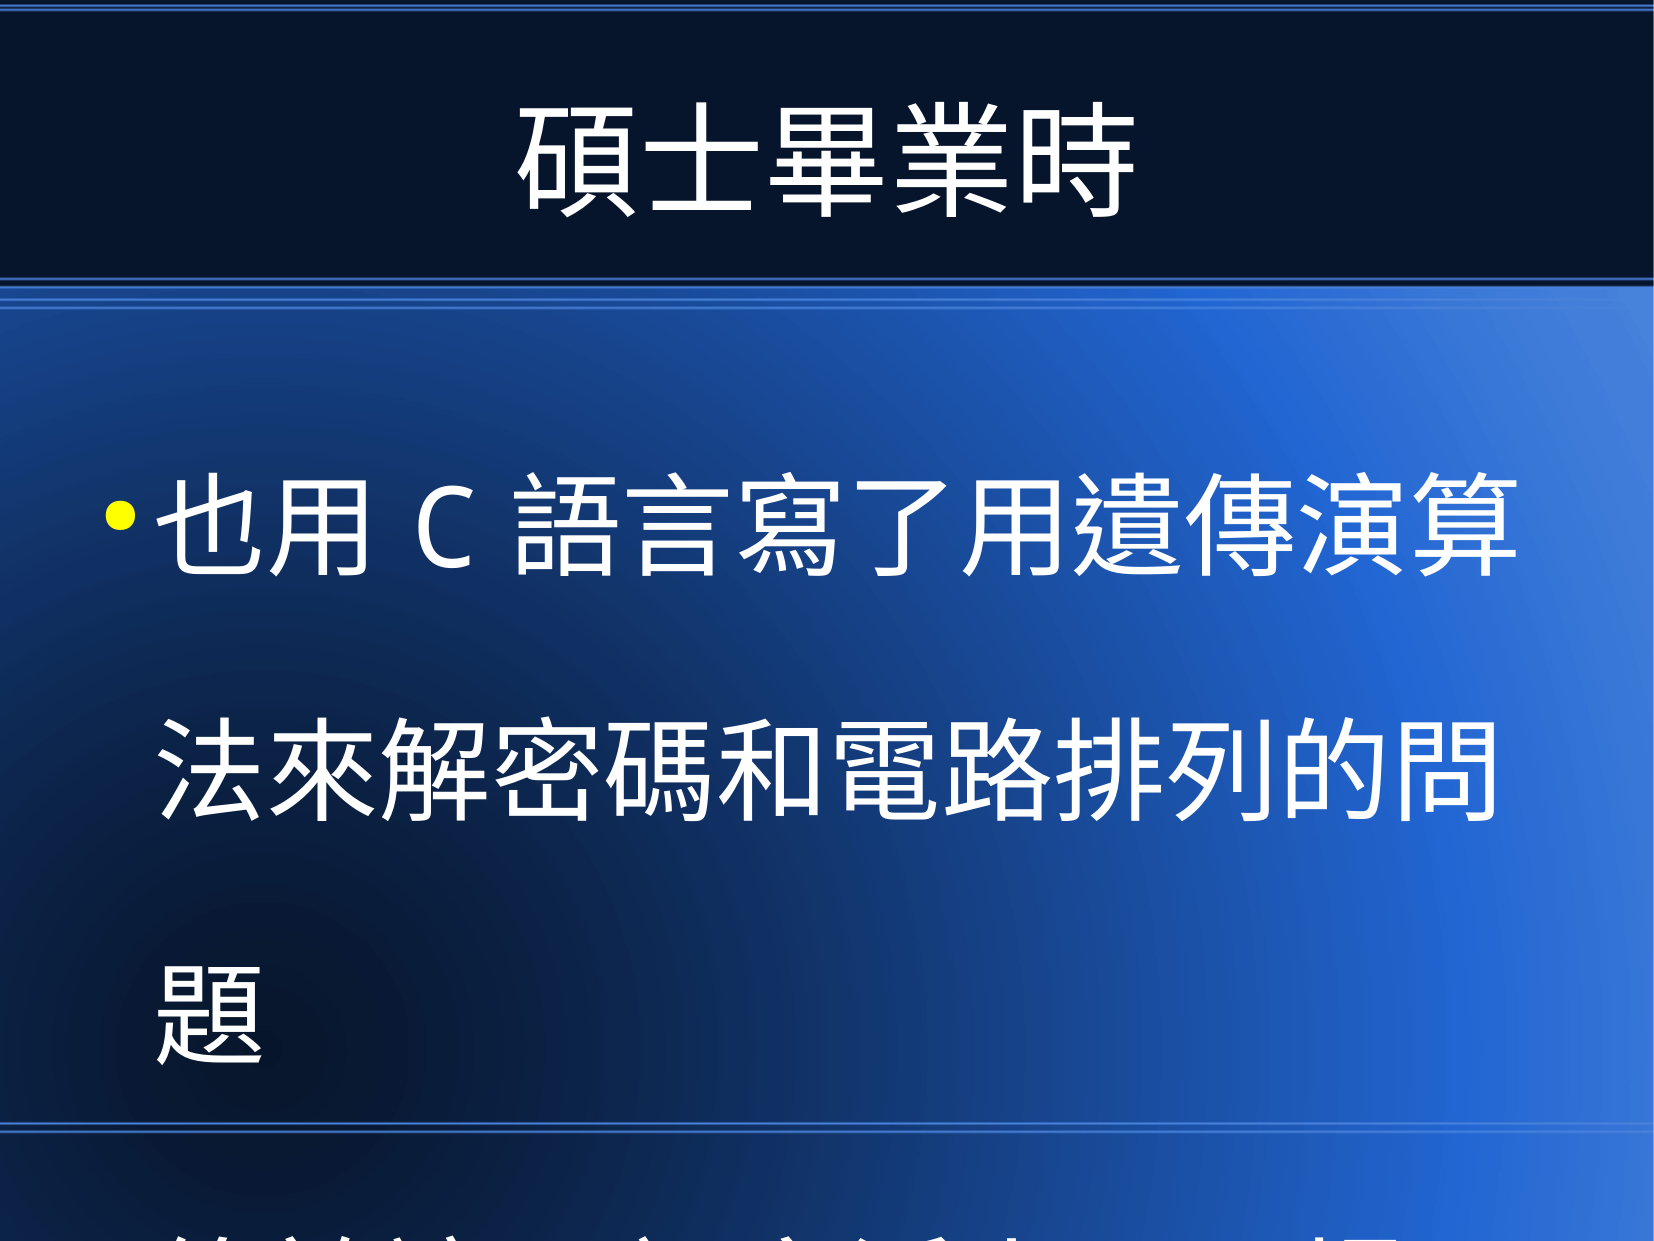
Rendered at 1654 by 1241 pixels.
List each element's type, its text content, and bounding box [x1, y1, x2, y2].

title 碩士畢業時 [82, 49, 1571, 257]
picture [0, 0, 1654, 1241]
list 也用C語言寫了用遺傳演算法來解密碼和電路排列的問題 終於讓C語言派上了用場 [82, 355, 1571, 1241]
